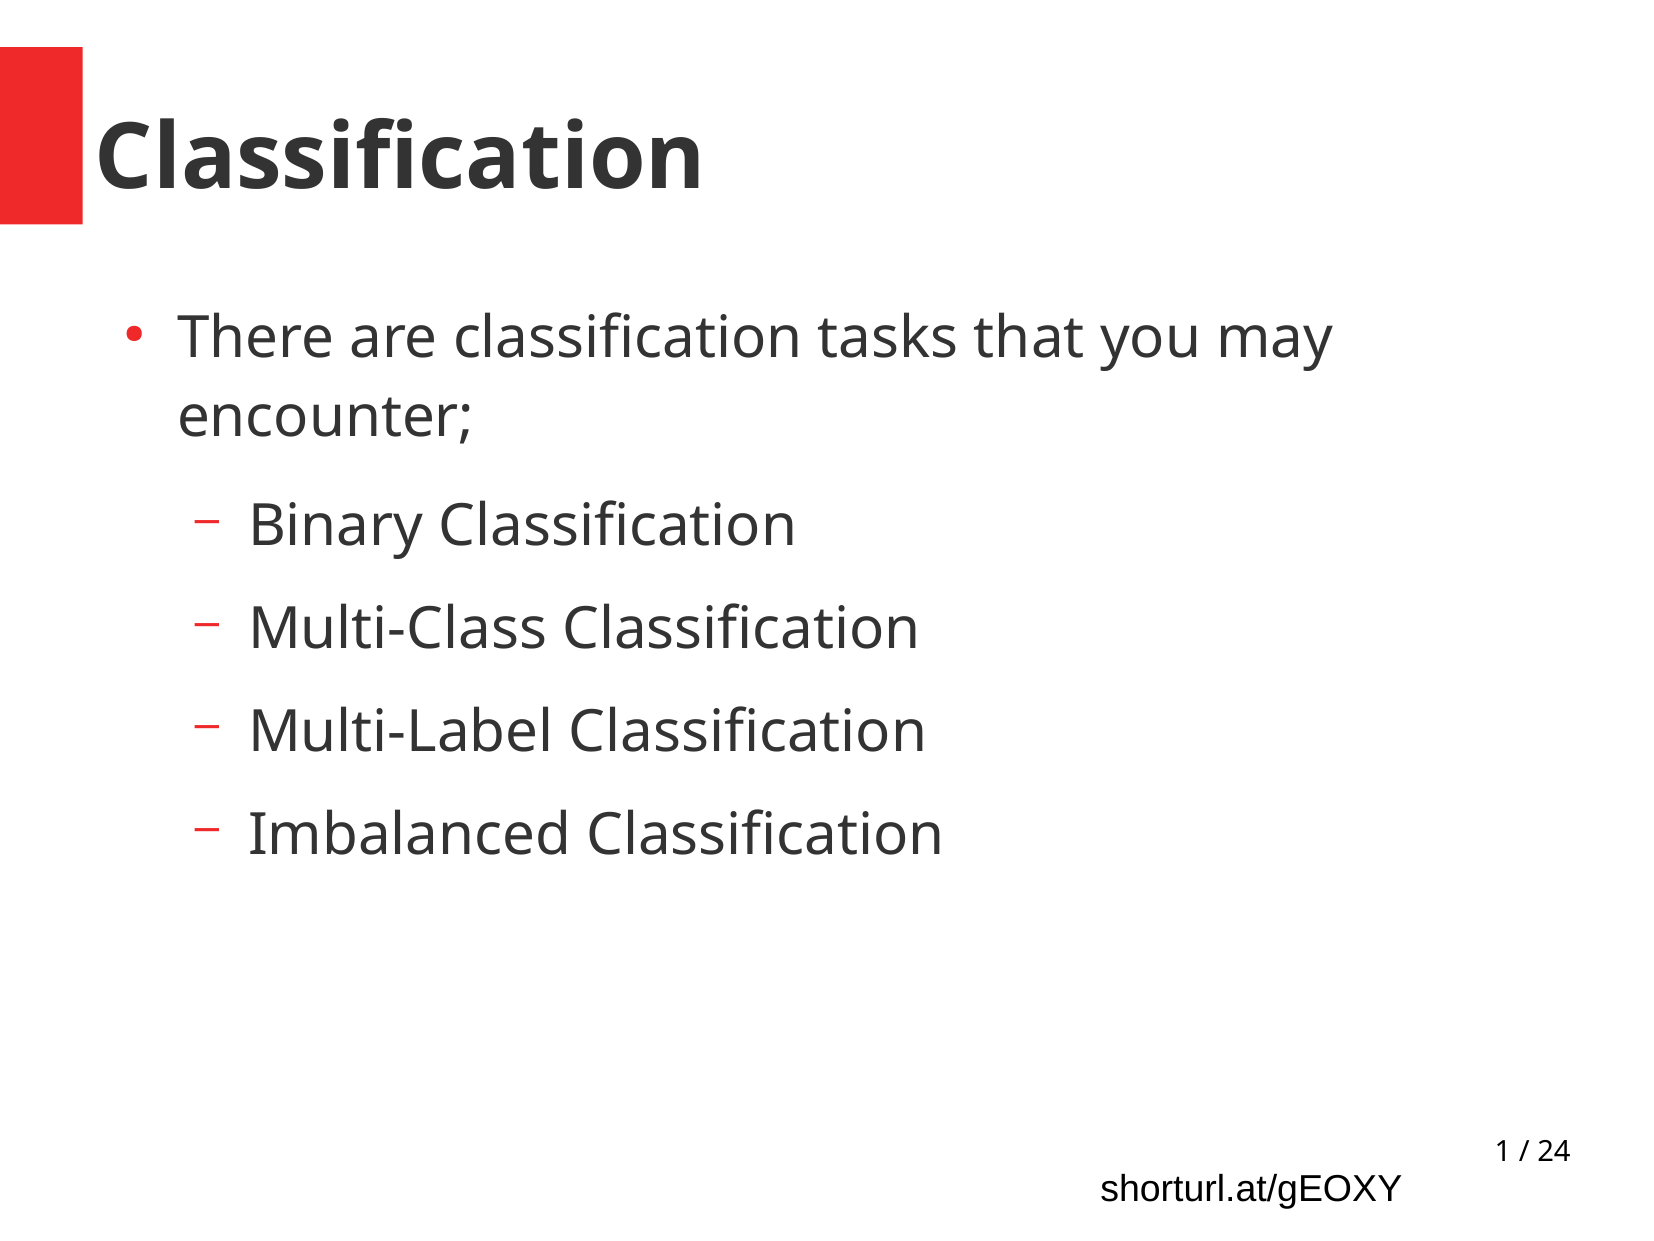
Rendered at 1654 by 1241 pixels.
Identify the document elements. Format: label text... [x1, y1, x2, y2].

text_box shorturl.at/gEOXY [1085, 1160, 1418, 1217]
title Classification [59, 28, 1654, 278]
list There are classification tasks that you may encounter; Binary Classification Multi-Class Classification Multi-Label Classification Imbalanced Classification [106, 295, 1524, 1015]
